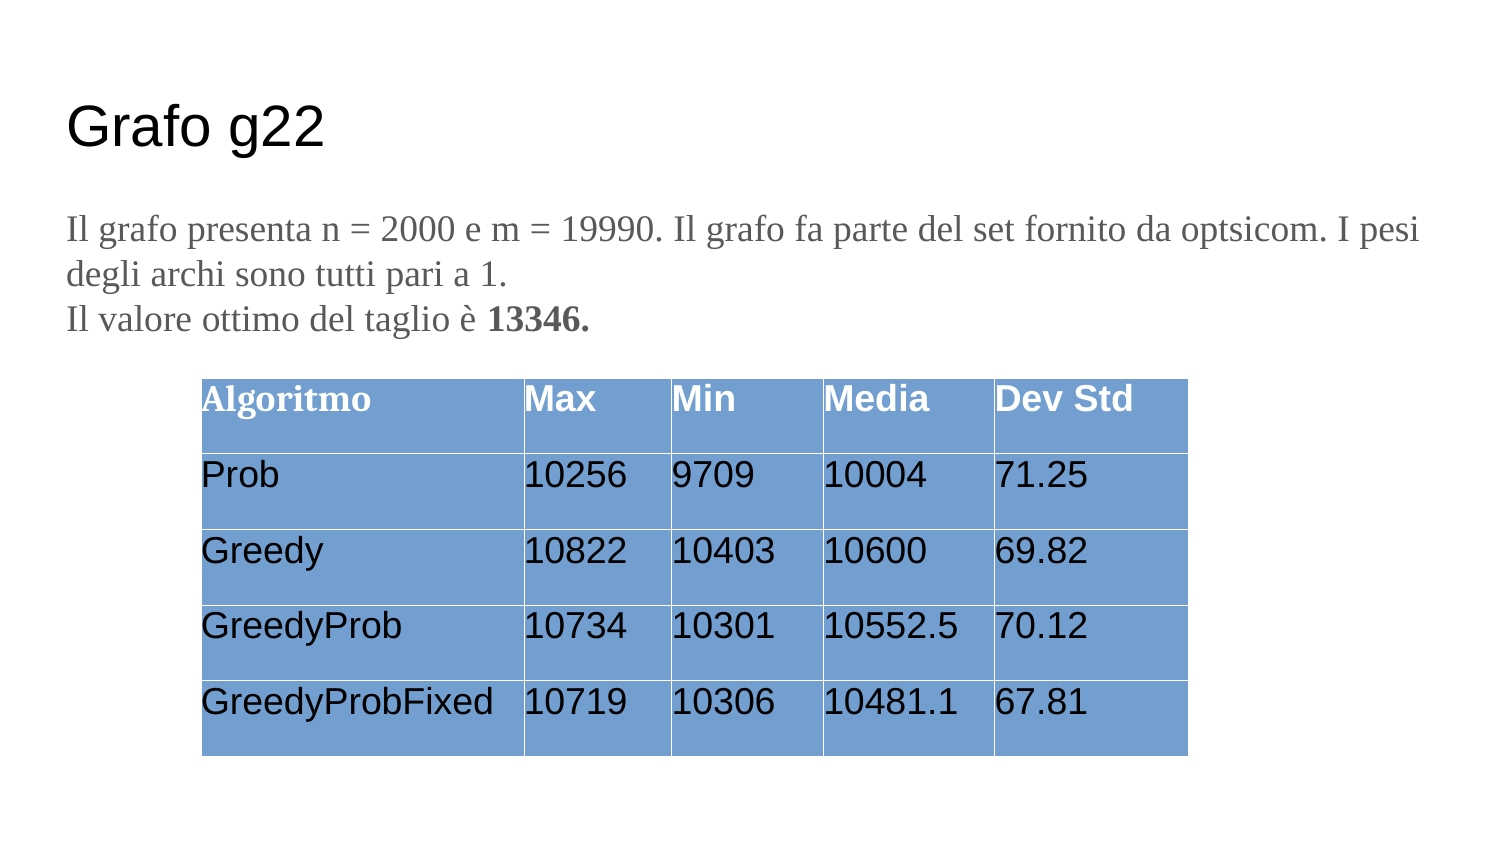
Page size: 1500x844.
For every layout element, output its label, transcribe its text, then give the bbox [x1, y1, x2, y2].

table_cell 10301 [672, 606, 823, 680]
table_cell 71.25 [995, 454, 1188, 529]
table_cell Greedy [202, 530, 524, 605]
table_cell Prob [202, 454, 524, 529]
table_cell 70.12 [995, 606, 1188, 680]
list Il grafo presenta n = 2000 e m = 19990. Il grafo fa parte del set fornito da optsicom. I pesi degli archi sono tutti pari a 1. Il valore ottimo del taglio è 13346. [51, 189, 1449, 750]
table_header Media [824, 379, 994, 453]
table_cell 69.82 [995, 530, 1188, 605]
table_cell 10600 [824, 530, 994, 605]
table_cell 10734 [525, 606, 671, 680]
table_cell 9709 [672, 454, 823, 529]
table_cell 10822 [525, 530, 671, 605]
table_cell 10403 [672, 530, 823, 605]
table_header Min [672, 379, 823, 453]
table_header Algoritmo [202, 379, 524, 453]
table_cell 10256 [525, 454, 671, 529]
table_cell 10552.5 [824, 606, 994, 680]
table_cell 10306 [672, 681, 823, 756]
table_cell 67.81 [995, 681, 1188, 756]
table_cell GreedyProb [202, 606, 524, 680]
table_cell 10004 [824, 454, 994, 529]
table_cell 10719 [525, 681, 671, 756]
table_header Dev Std [995, 379, 1188, 453]
title Grafo g22 [51, 72, 1449, 167]
table_header Max [525, 379, 671, 453]
table_cell GreedyProbFixed [202, 681, 524, 756]
table_cell 10481.1 [824, 681, 994, 756]
